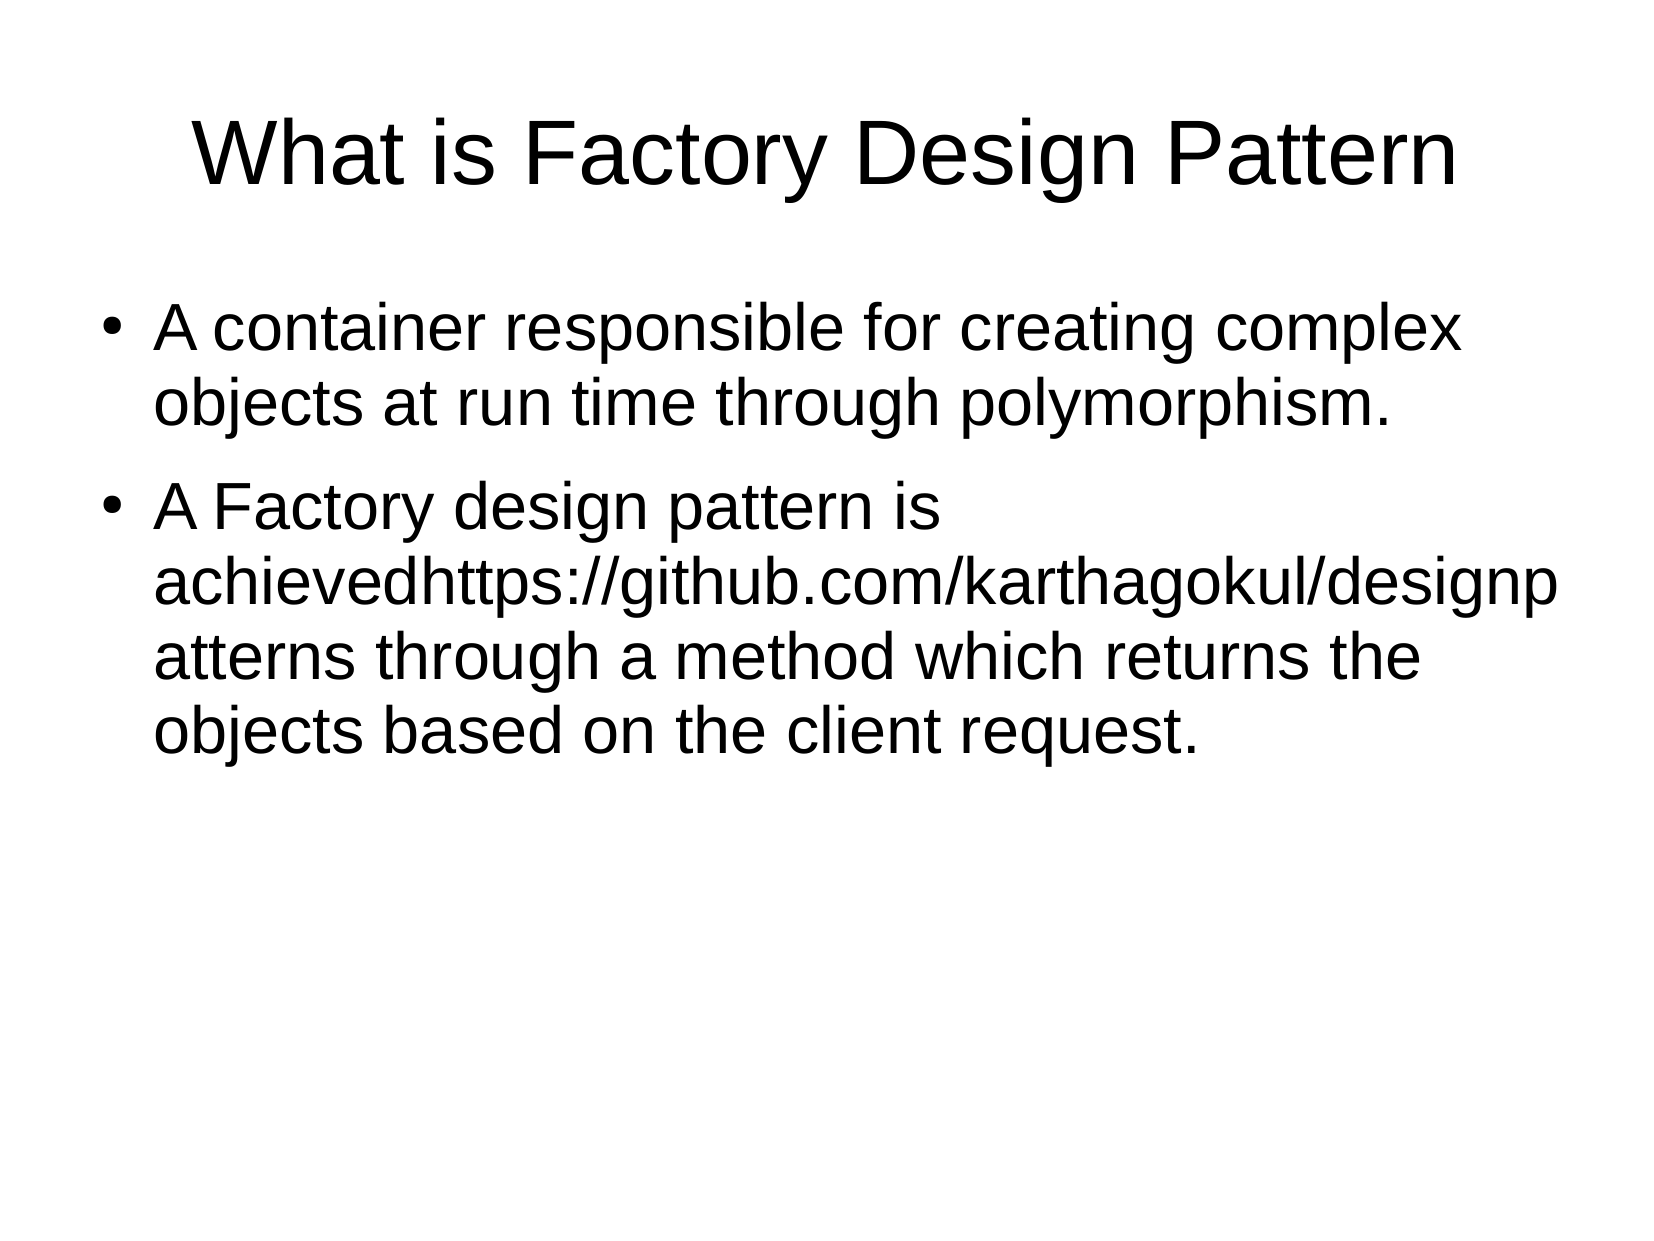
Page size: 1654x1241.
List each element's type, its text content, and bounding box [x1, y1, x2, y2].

title What is Factory Design Pattern [82, 49, 1571, 257]
list A container responsible for creating complex objects at run time through polymorphism. A Factory design pattern is achievedhttps://github.com/karthagokul/designpatterns through a method which returns the objects based on the client request. [82, 290, 1571, 1010]
